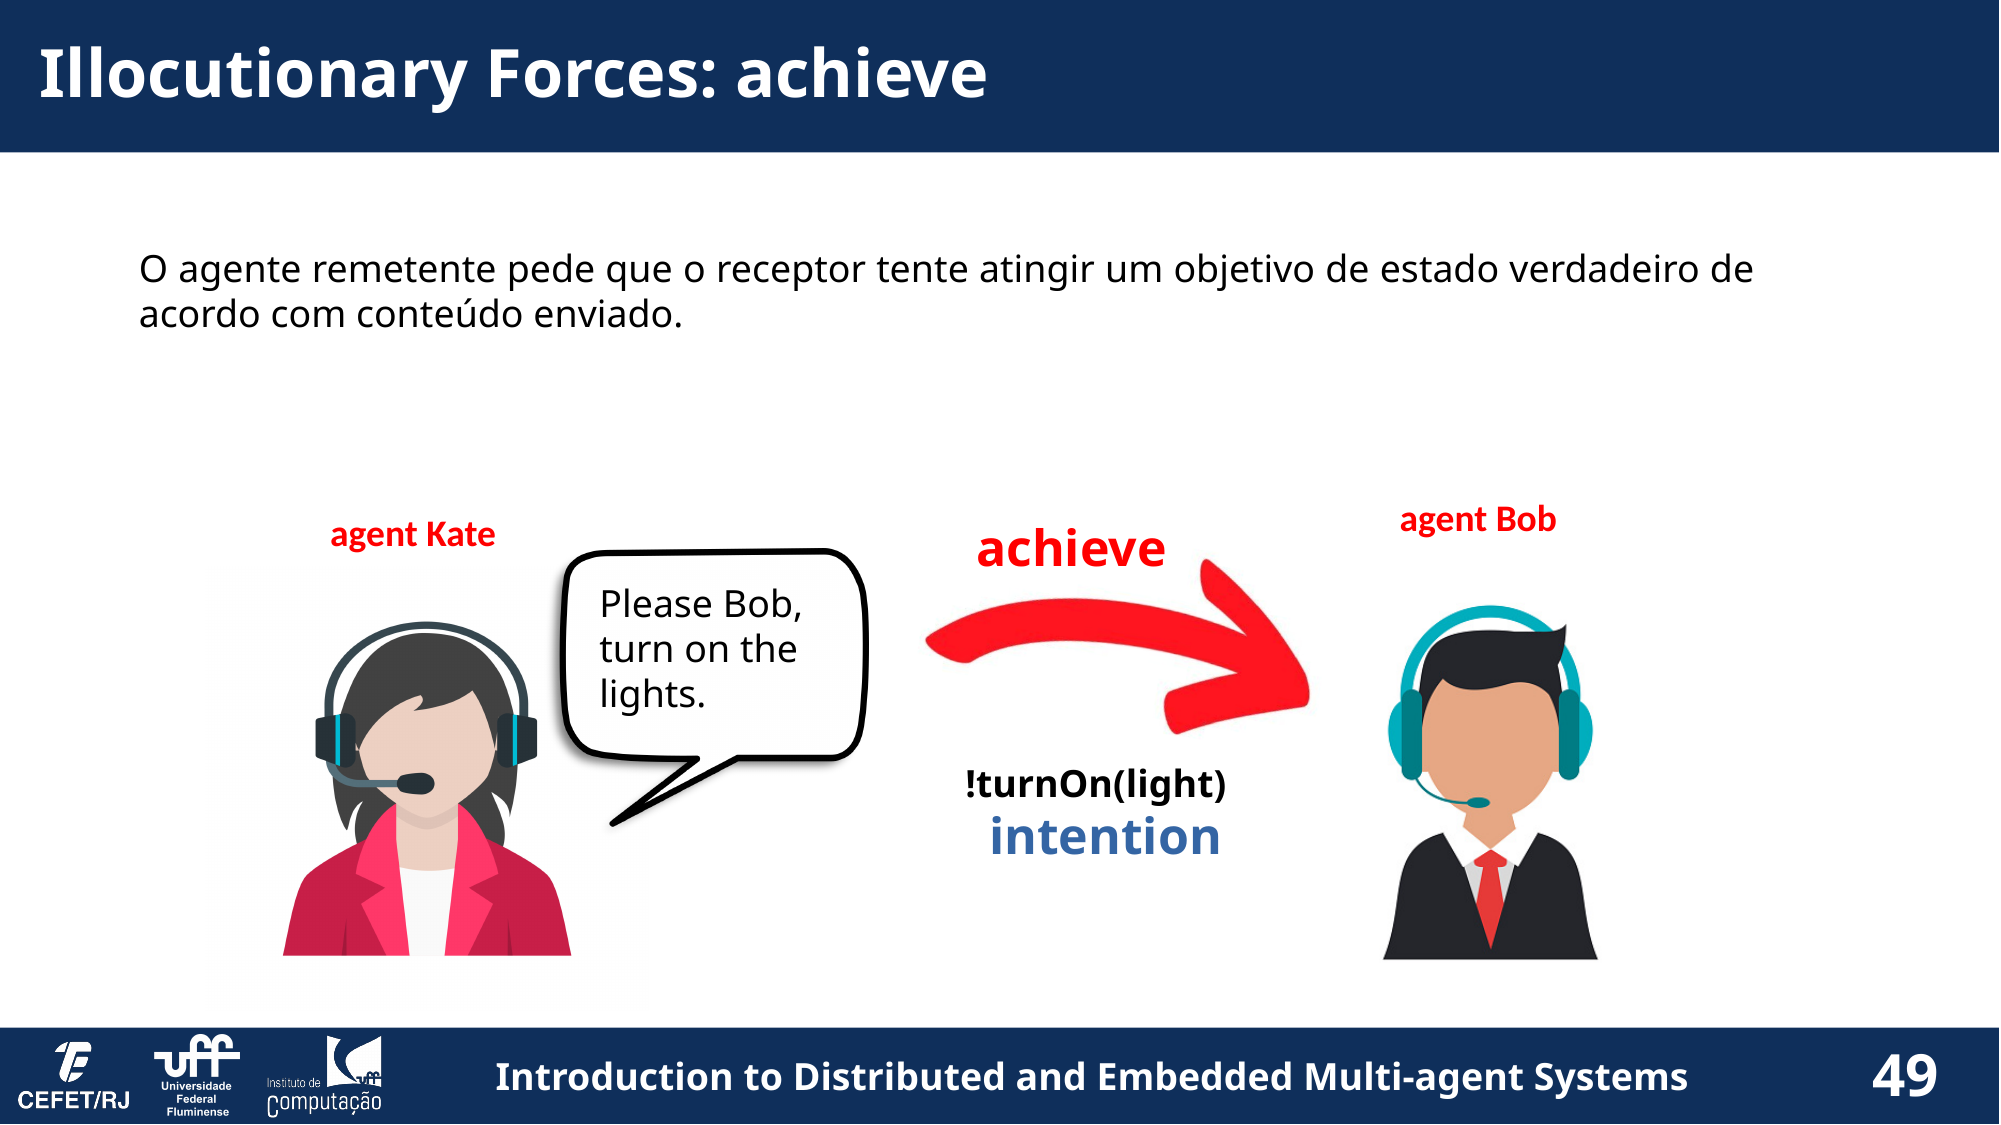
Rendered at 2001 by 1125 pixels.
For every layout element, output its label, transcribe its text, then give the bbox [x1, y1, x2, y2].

picture [153, 1033, 241, 1121]
text_box agent Kate [295, 501, 531, 562]
text_box Please Bob, turn on the lights. [584, 572, 880, 723]
picture [900, 500, 1713, 1005]
picture [265, 1033, 383, 1118]
text_box O agente remetente pede que o receptor tente atingir um objetivo de estado verdadeiro de acordo com conteúdo enviado. [123, 237, 1771, 343]
text_box achieve [950, 508, 1193, 590]
text_box Illocutionary Forces: achieve [25, 23, 1999, 119]
picture [18, 1021, 129, 1125]
text_box !turnOn(light) [950, 752, 1268, 827]
text_box agent Bob [1360, 486, 1596, 547]
picture [205, 548, 869, 1011]
text_box intention [974, 797, 1242, 879]
